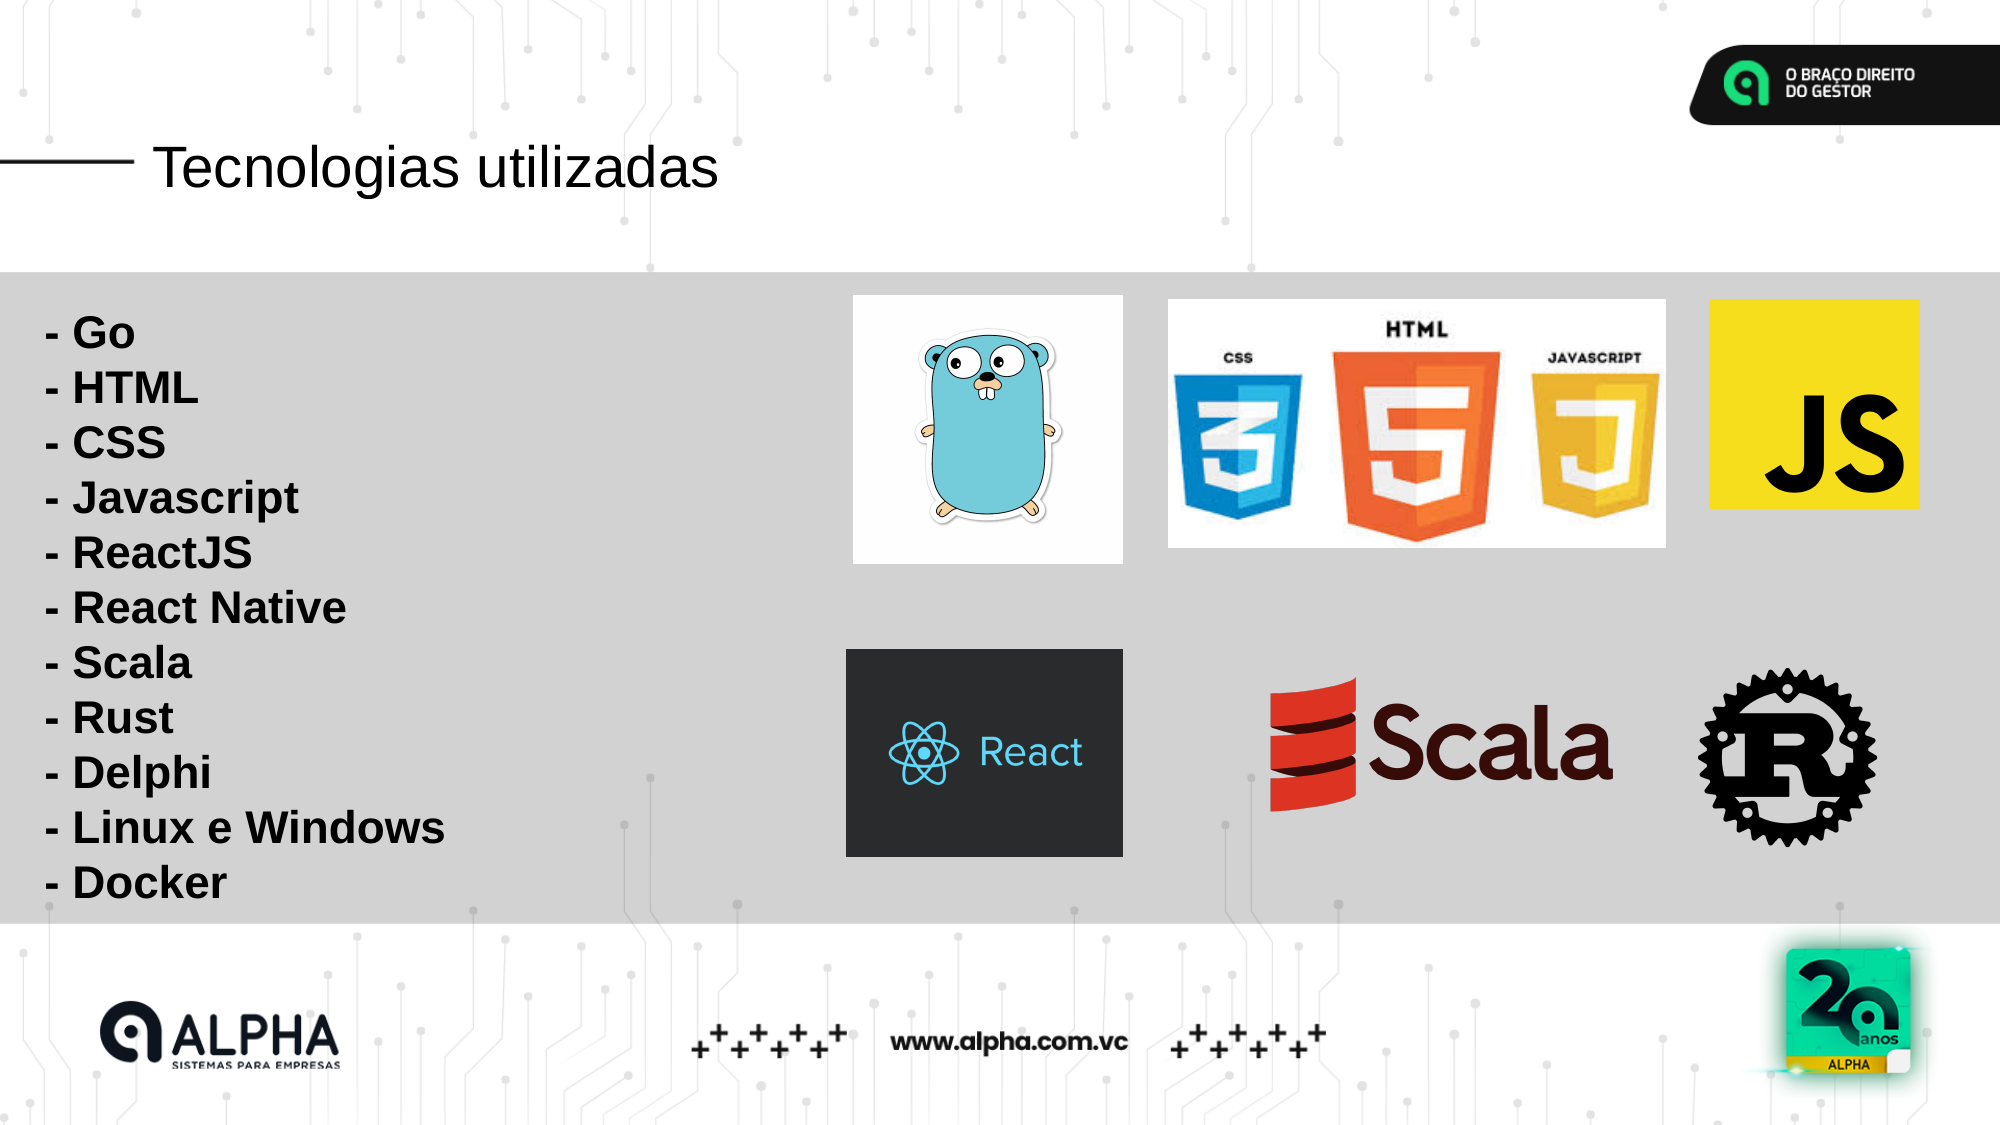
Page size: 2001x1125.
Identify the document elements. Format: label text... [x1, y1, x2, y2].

text_box Tecnologias utilizadas [137, 59, 1862, 277]
text_box - Go - HTML - CSS - Javascript - ReactJS - React Native - Scala - Rust - Delphi - Linux e Windows - Docker [29, 295, 1969, 886]
picture [0, 0, 2000, 1125]
